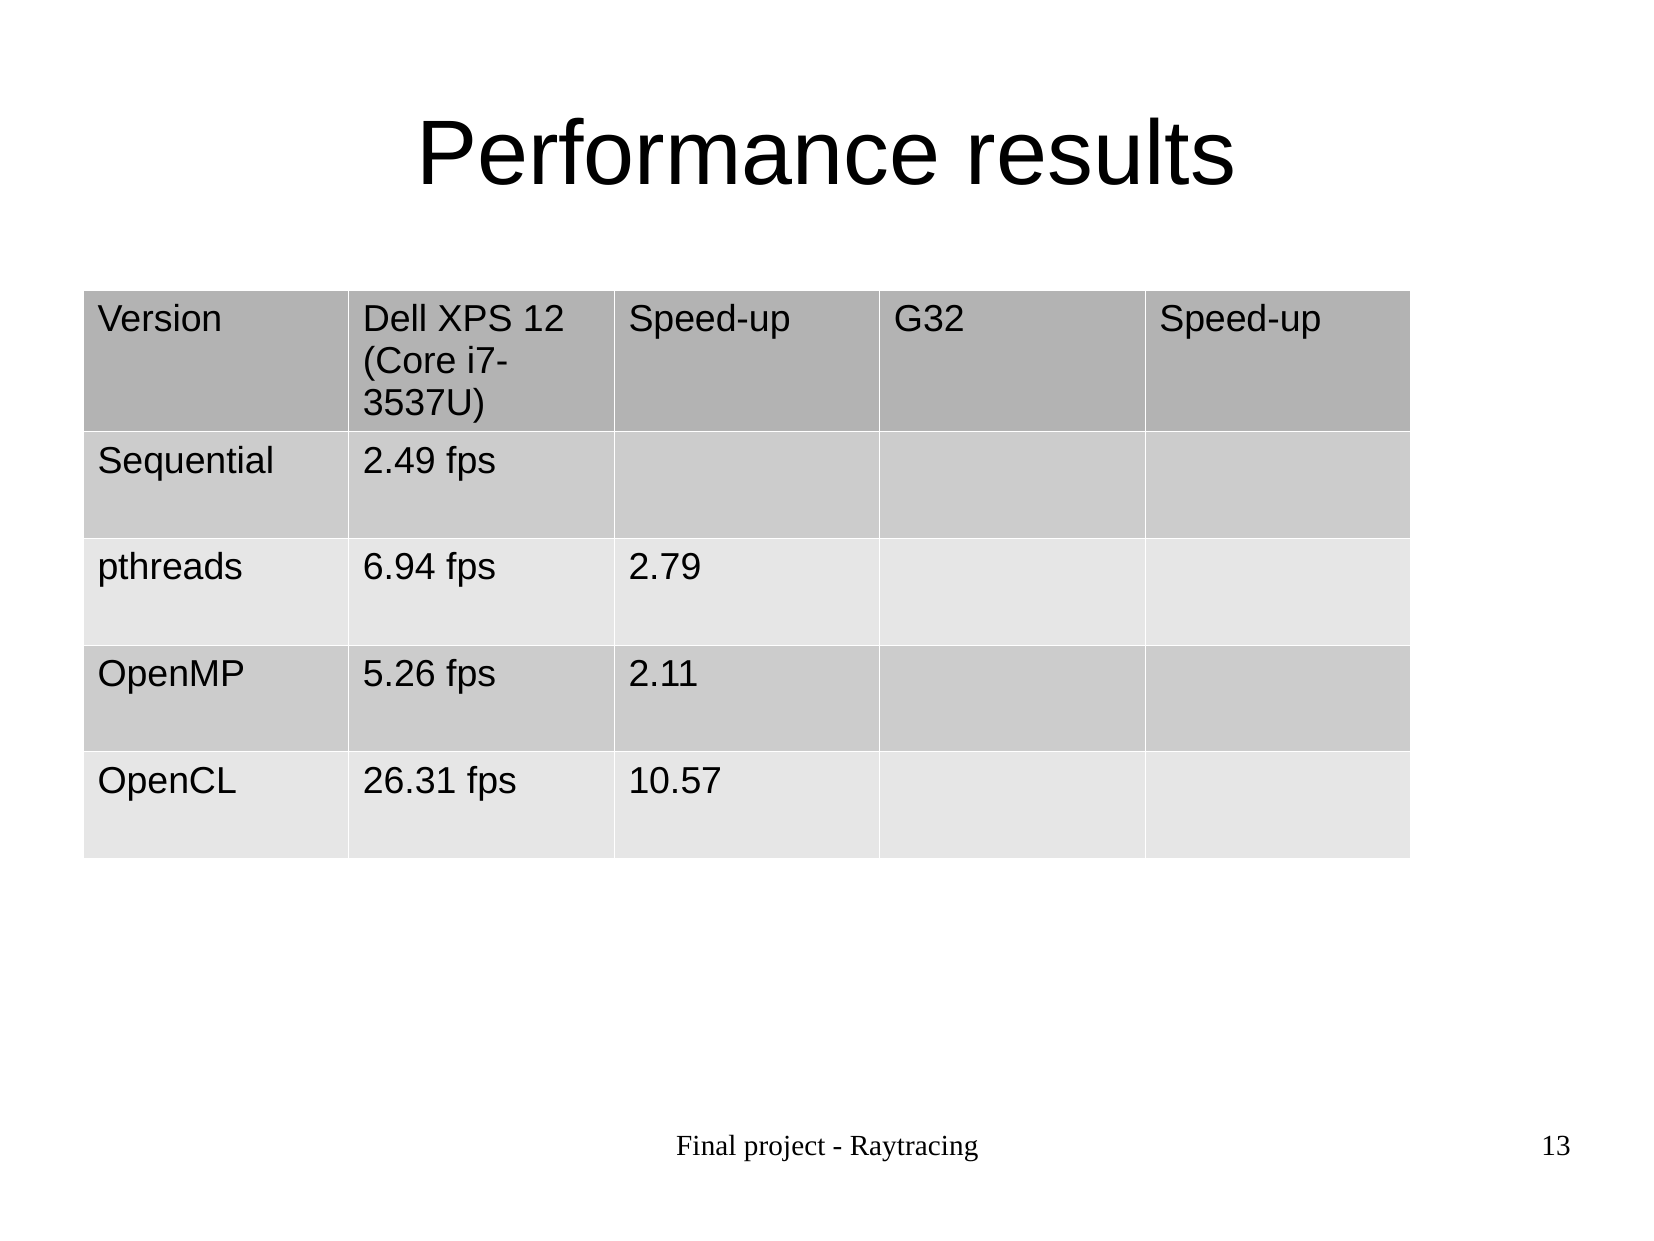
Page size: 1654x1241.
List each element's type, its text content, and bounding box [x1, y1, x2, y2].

table_cell Sequential [84, 432, 348, 538]
table_cell 2.49 fps [349, 432, 614, 538]
table_cell OpenCL [84, 752, 348, 858]
table_cell OpenMP [84, 646, 348, 751]
table_cell [880, 752, 1145, 858]
table_cell [615, 432, 879, 538]
table_cell [1146, 432, 1410, 538]
table_cell [880, 646, 1145, 751]
table_cell 6.94 fps [349, 539, 614, 645]
table_cell 10.57 [615, 752, 879, 858]
table_cell 2.79 [615, 539, 879, 645]
table_cell [1146, 539, 1410, 645]
table_cell pthreads [84, 539, 348, 645]
table_header Version [84, 291, 348, 431]
table_cell 2.11 [615, 646, 879, 751]
table_cell [1146, 752, 1410, 858]
table_header Dell XPS 12 (Core i7-3537U) [349, 291, 614, 431]
table_cell 5.26 fps [349, 646, 614, 751]
table_header Speed-up [1146, 291, 1410, 431]
table_header G32 [880, 291, 1145, 431]
table_cell 26.31 fps [349, 752, 614, 858]
table_cell [1146, 646, 1410, 751]
table_header Speed-up [615, 291, 879, 431]
table_cell [880, 539, 1145, 645]
table_cell [880, 432, 1145, 538]
title Performance results [82, 49, 1571, 257]
